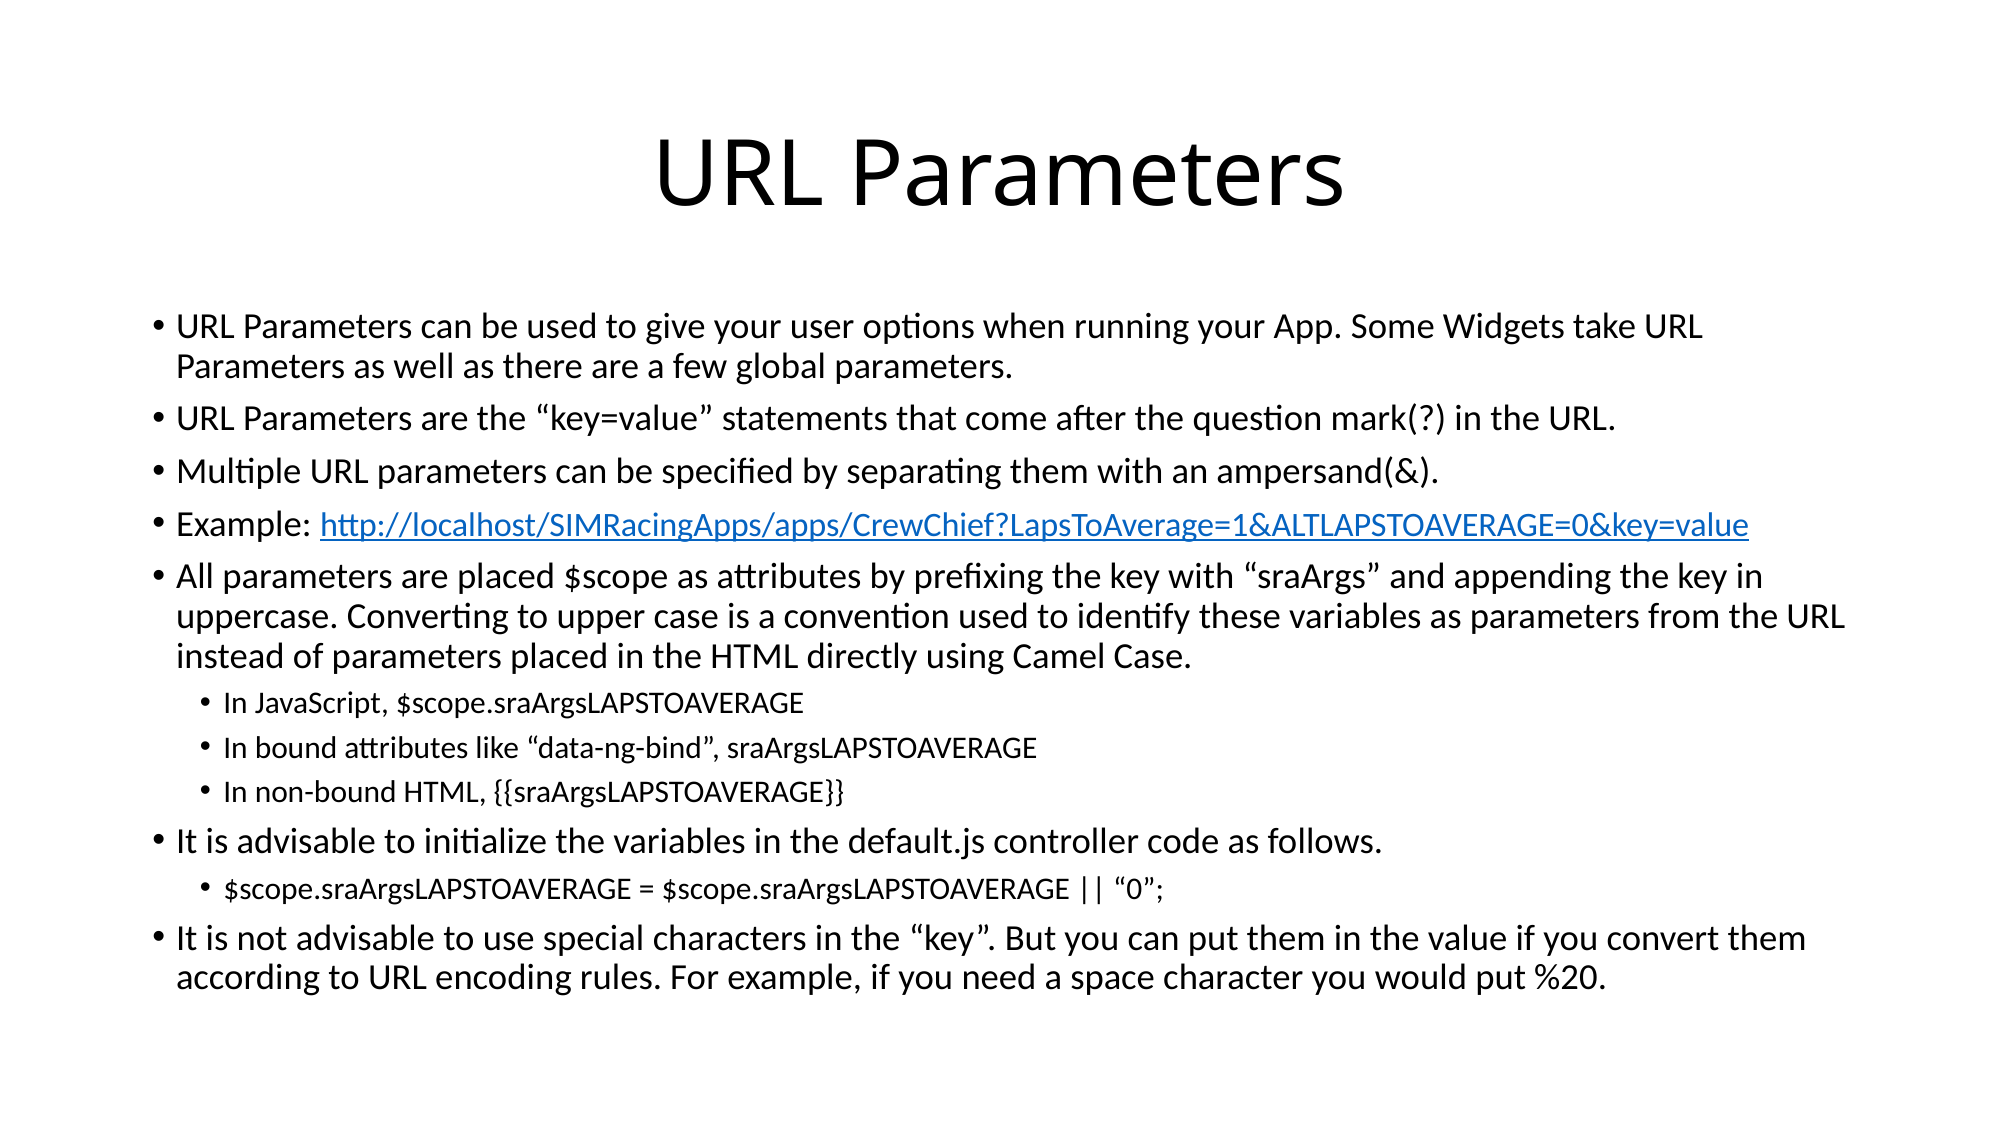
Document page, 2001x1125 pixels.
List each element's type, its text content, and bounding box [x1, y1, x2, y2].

list URL Parameters can be used to give your user options when running your App. Some Widgets take URL Parameters as well as there are a few global parameters. URL Parameters are the “key=value” statements that come after the question mark(?) in the URL. Multiple URL parameters can be specified by separating them with an ampersand(&). Example: http://localhost/SIMRacingApps/apps/CrewChief?LapsToAverage=1&ALTLAPSTOAVERAGE=0&key=value All parameters are placed $scope as attributes by prefixing the key with “sraArgs” and appending the key in uppercase. Converting to upper case is a convention used to identify these variables as parameters from the URL instead of parameters placed in the HTML directly using Camel Case. In JavaScript, $scope.sraArgsLAPSTOAVERAGE In bound attributes like “data-ng-bind”, sraArgsLAPSTOAVERAGE In non-bound HTML, {{sraArgsLAPSTOAVERAGE}} It is advisable to initialize the variables in the default.js controller code as follows. $scope.sraArgsLAPSTOAVERAGE = $scope.sraArgsLAPSTOAVERAGE || “0”; It is not advisable to use special characters in the “key”. But you can put them in the value if you convert them according to URL encoding rules. For example, if you need a space character you would put %20. [137, 299, 1863, 1014]
title URL Parameters [137, 59, 1863, 278]
